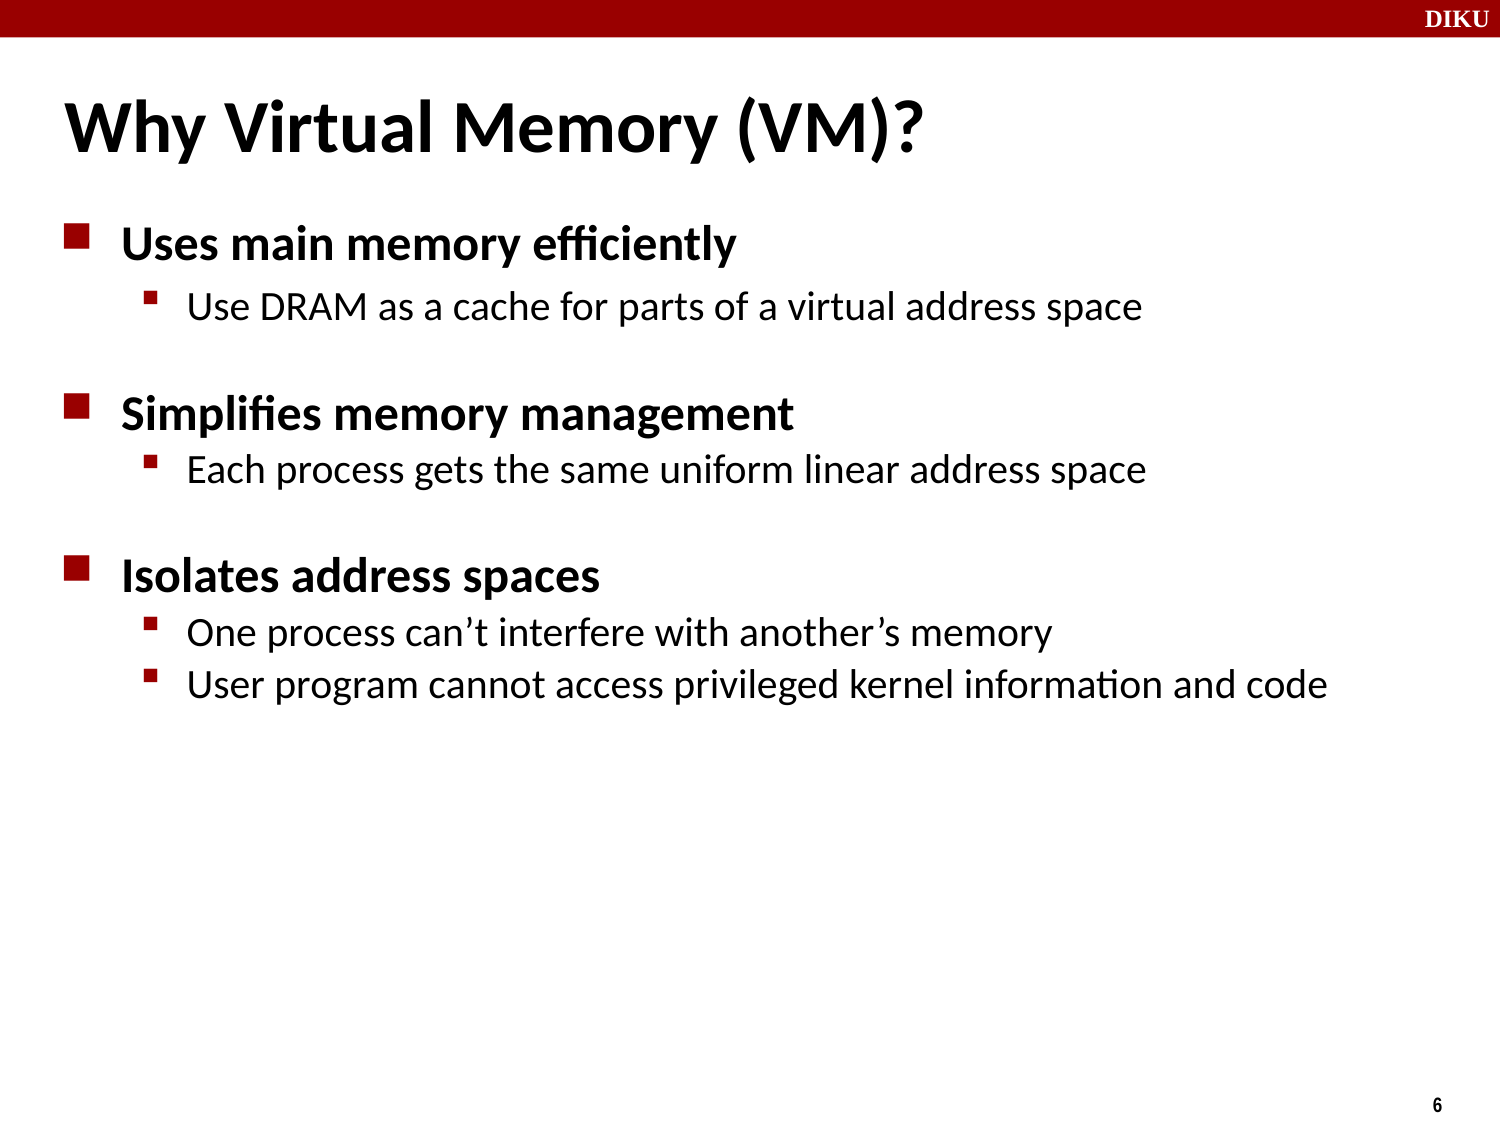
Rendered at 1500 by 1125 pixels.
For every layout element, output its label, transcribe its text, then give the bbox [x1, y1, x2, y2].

text_box Why Virtual Memory (VM)? [49, 75, 1363, 169]
text_box Uses main memory efficiently Use DRAM as a cache for parts of a virtual address space Simplifies memory management Each process gets the same uniform linear address space Isolates address spaces One process can’t interfere with another’s memory User program cannot access privileged kernel information and code [50, 213, 1475, 1113]
